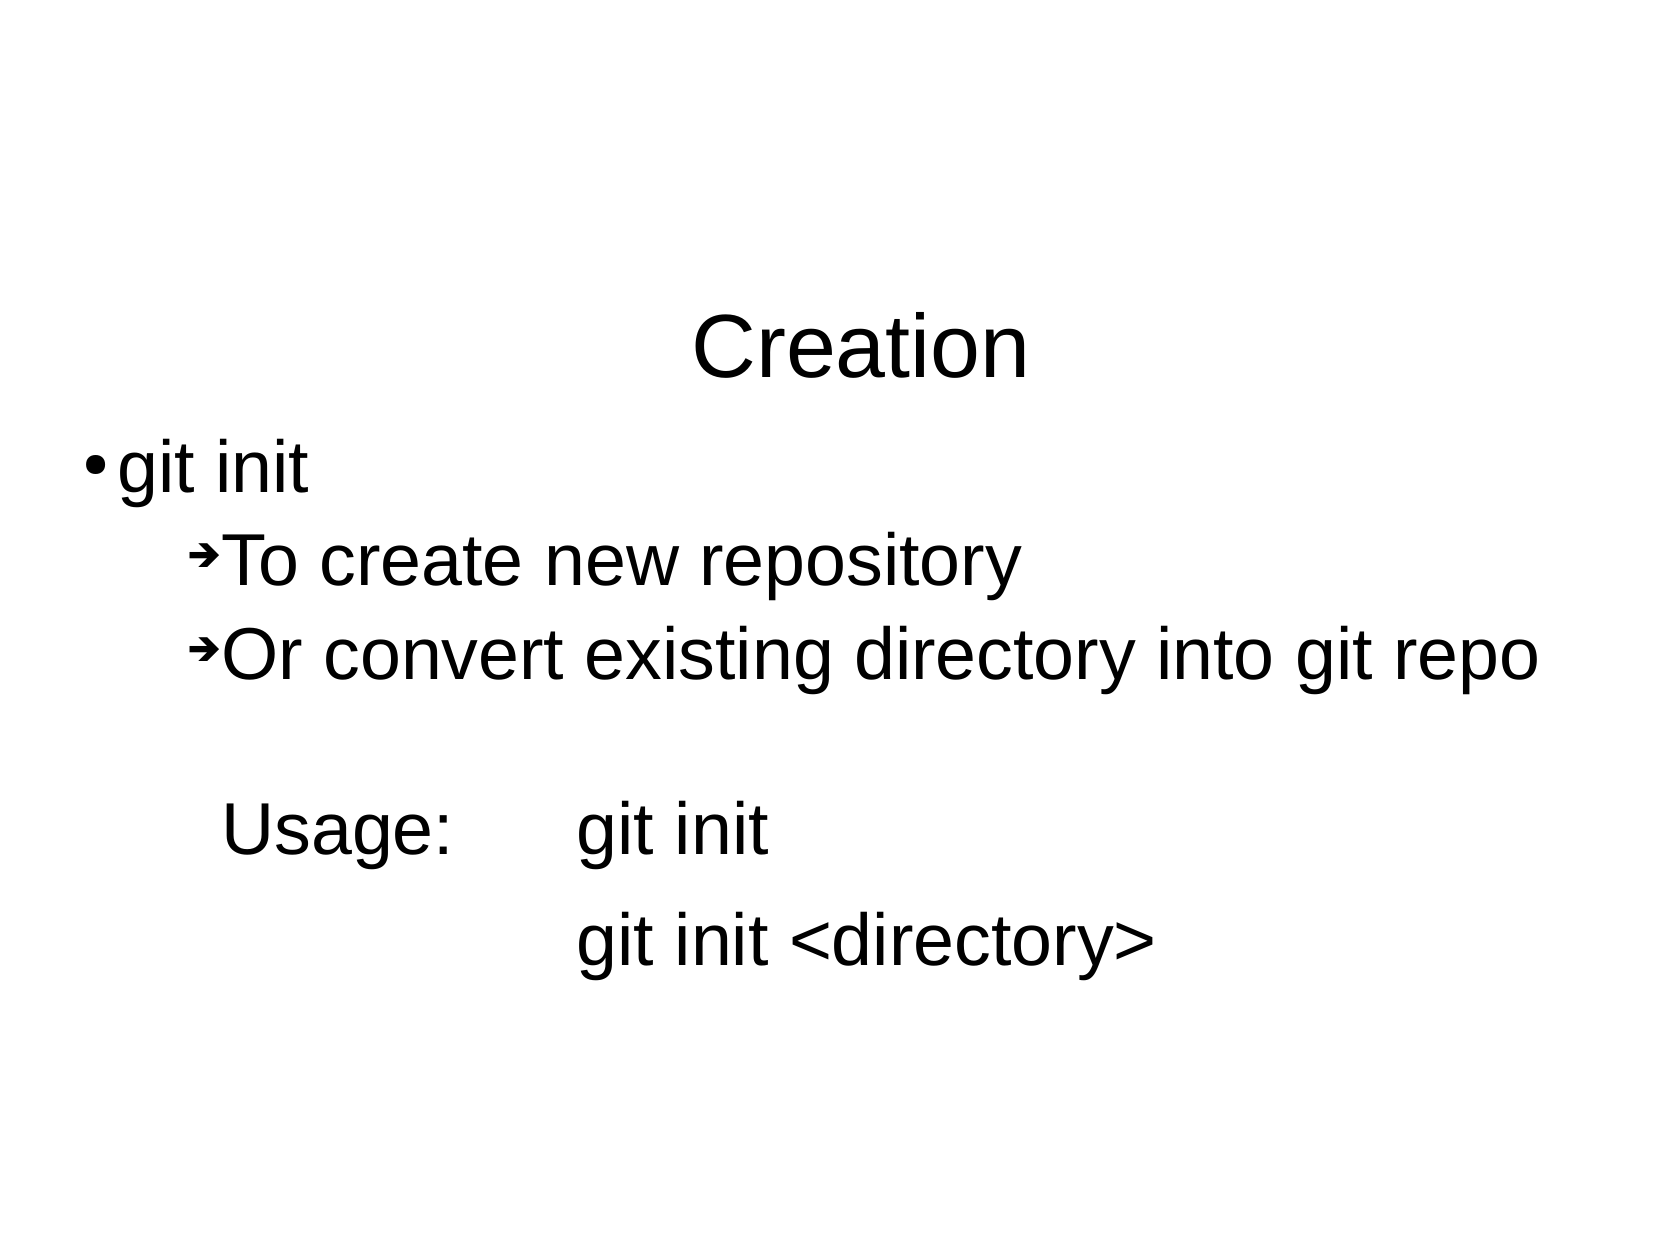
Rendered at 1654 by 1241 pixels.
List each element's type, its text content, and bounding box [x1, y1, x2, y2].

list Creation git init To create new repository Or convert existing directory into git repo Usage: git init git init <directory> [82, 296, 1571, 1016]
